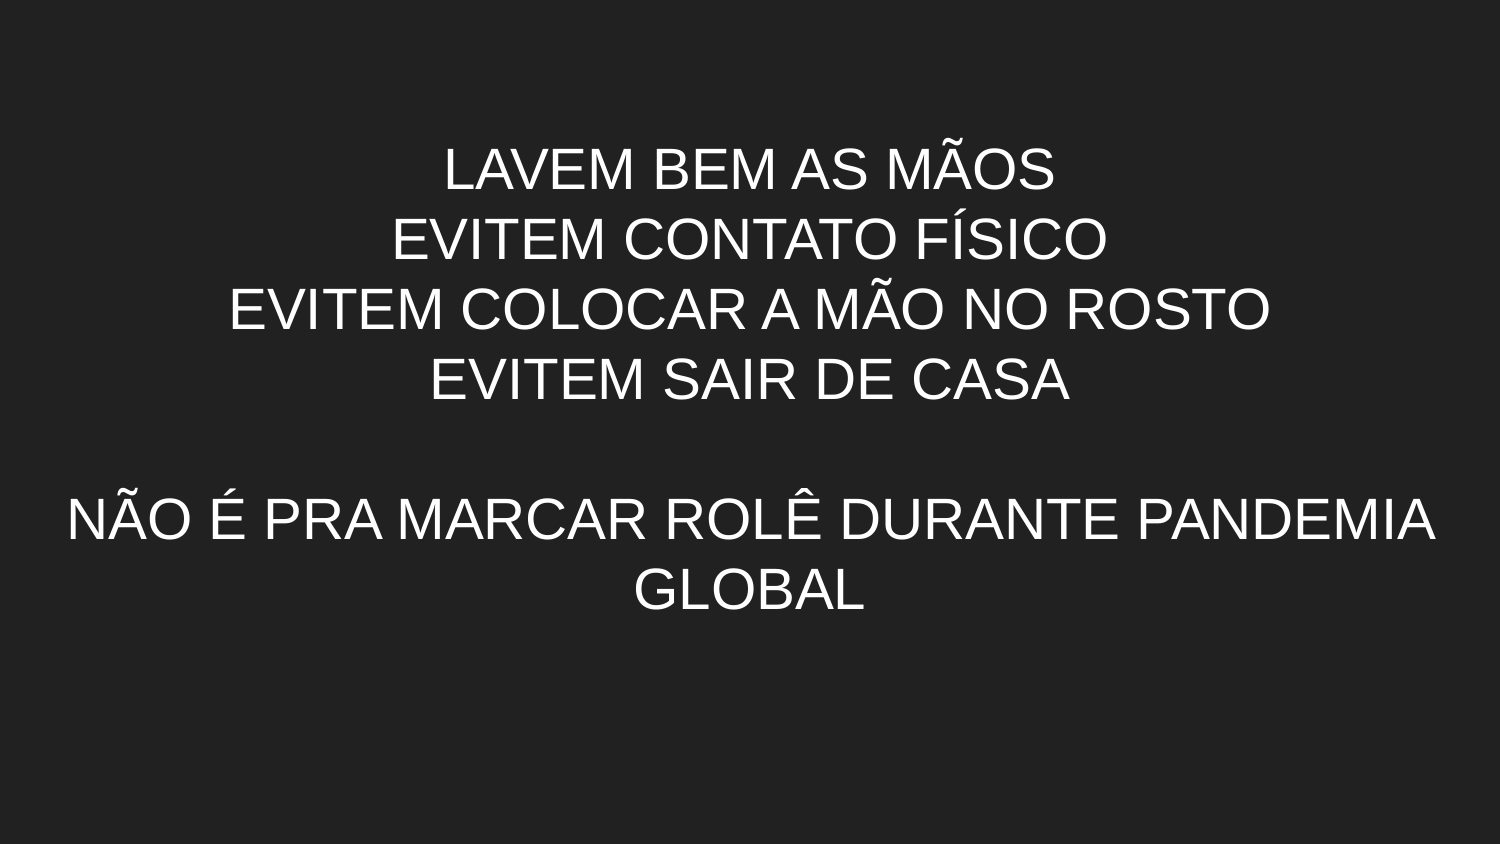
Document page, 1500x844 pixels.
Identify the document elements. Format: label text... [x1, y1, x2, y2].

title LAVEM BEM AS MÃOS EVITEM CONTATO FÍSICO EVITEM COLOCAR A MÃO NO ROSTO EVITEM SAIR DE CASA NÃO É PRA MARCAR ROLÊ DURANTE PANDEMIA GLOBAL [51, 116, 1449, 728]
